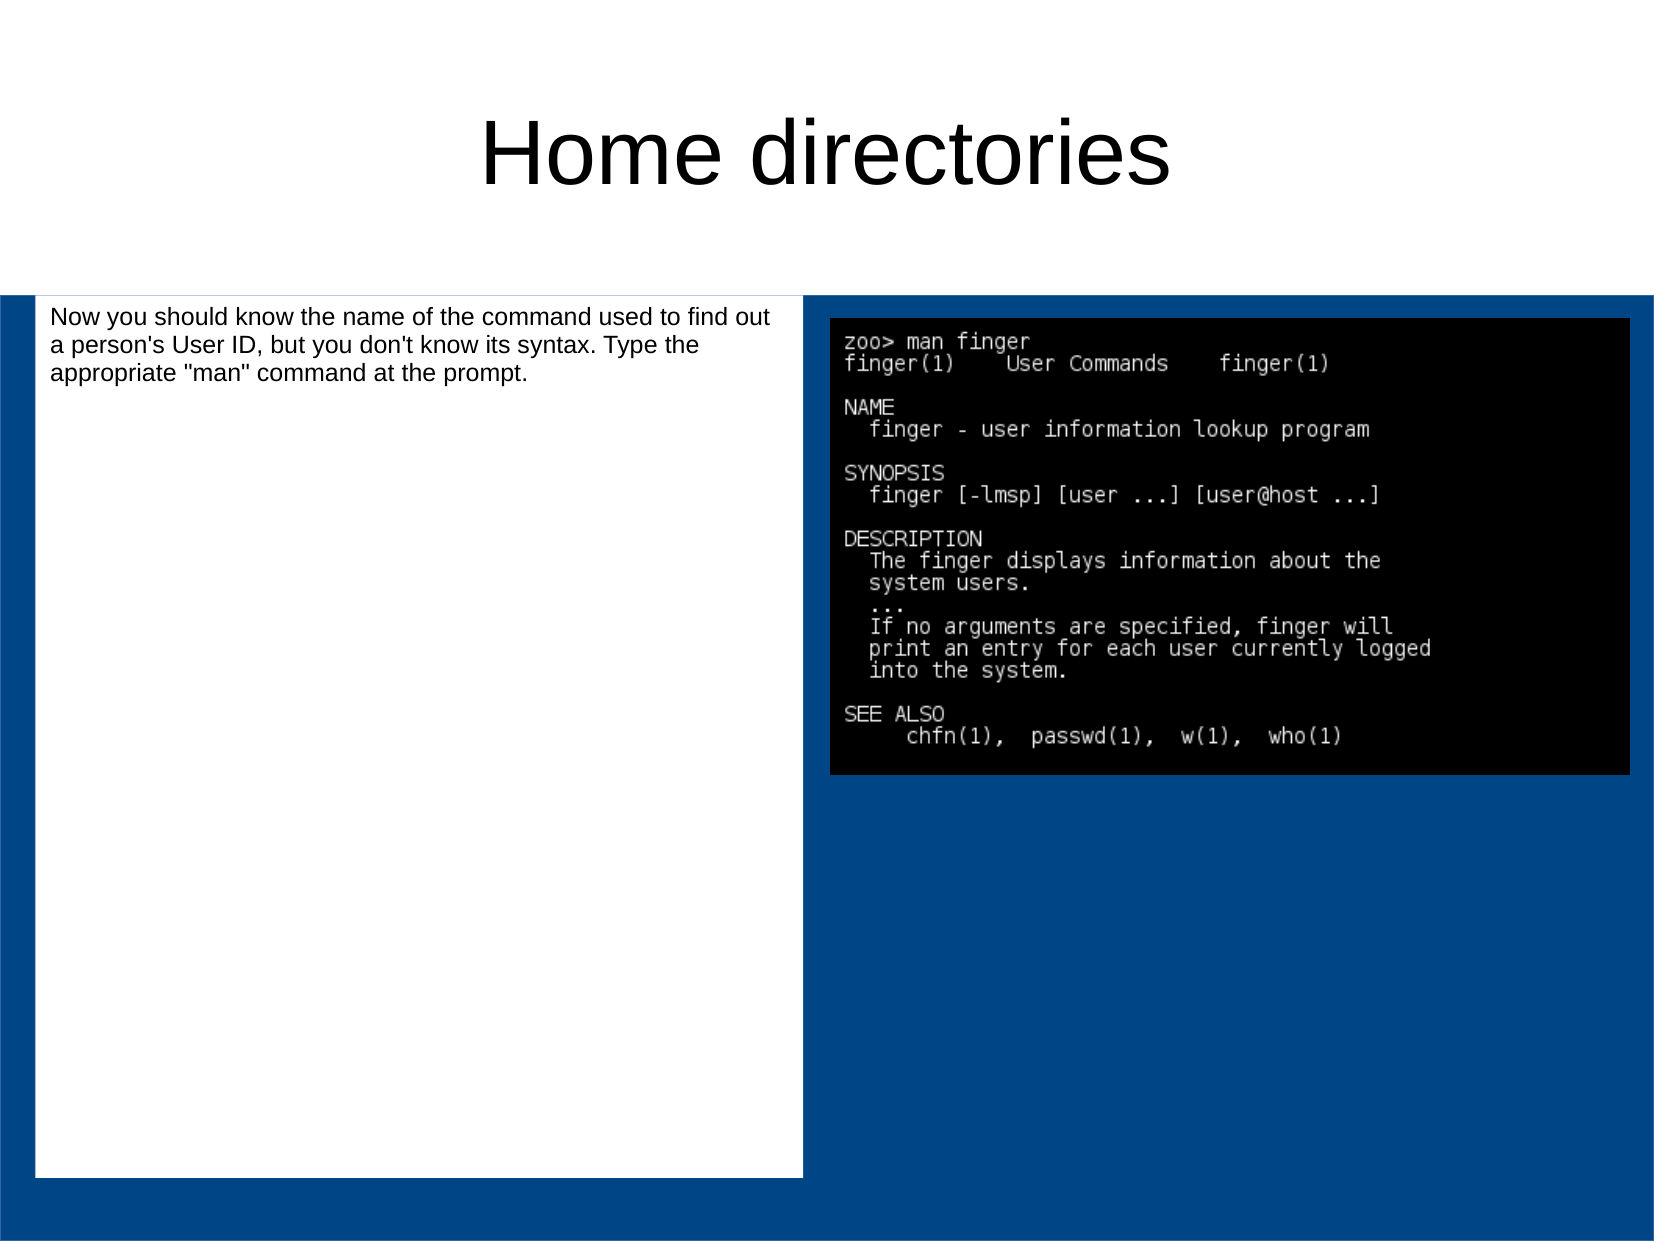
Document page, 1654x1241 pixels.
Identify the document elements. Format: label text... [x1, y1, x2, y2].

title Home directories [82, 49, 1571, 257]
text_box [0, 295, 1654, 1241]
picture [830, 318, 1630, 775]
text_box Now you should know the name of the command used to find out a person's User ID, but you don't know its syntax. Type the appropriate "man" command at the prompt. [35, 295, 804, 1178]
